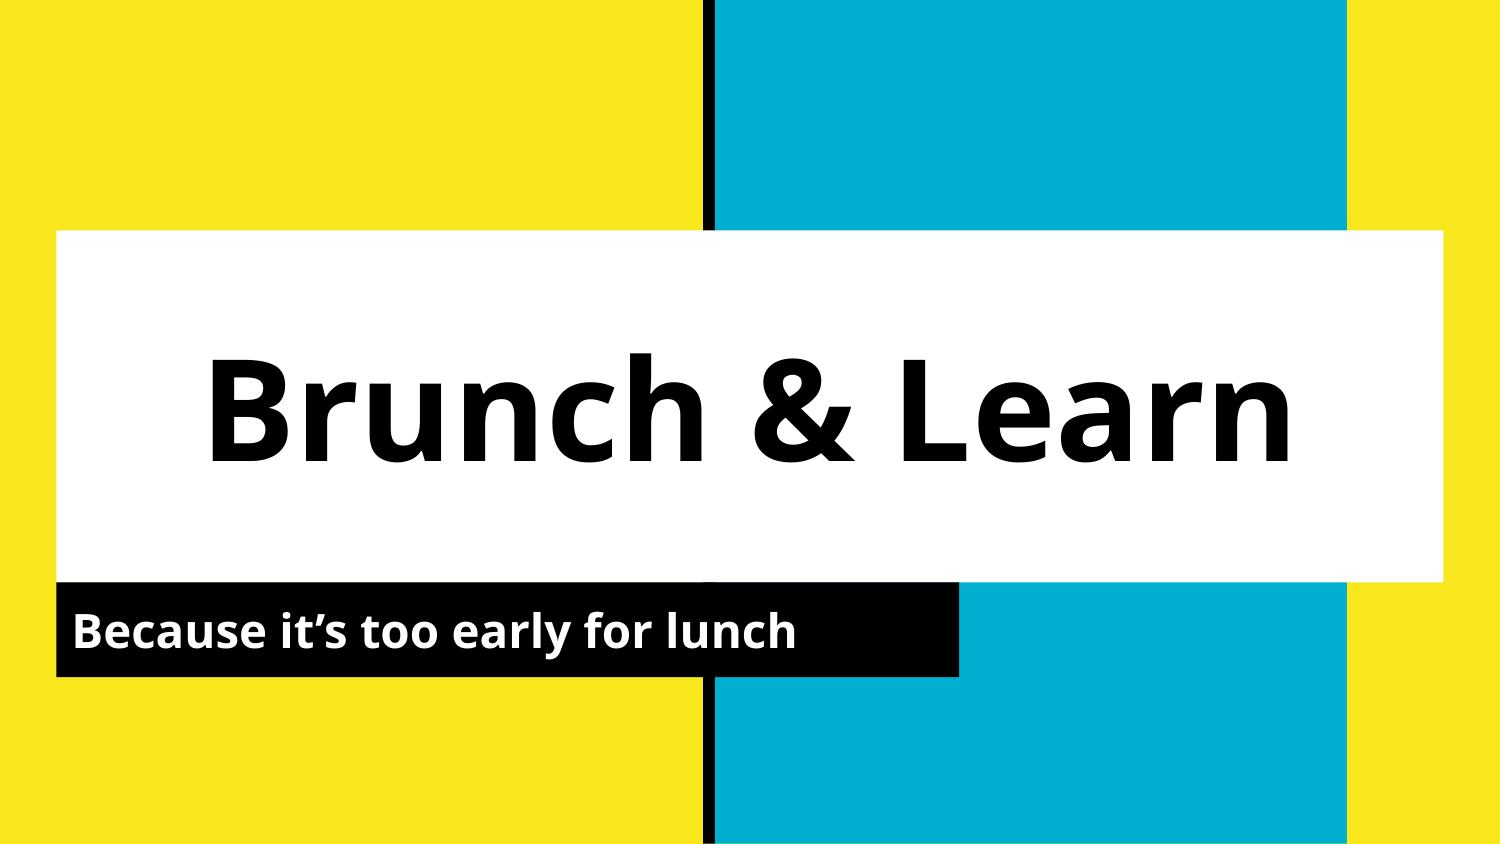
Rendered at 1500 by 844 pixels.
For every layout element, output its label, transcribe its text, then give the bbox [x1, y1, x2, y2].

subtitle Because it’s too early for lunch [56, 582, 960, 678]
title Brunch & Learn [56, 230, 1444, 583]
